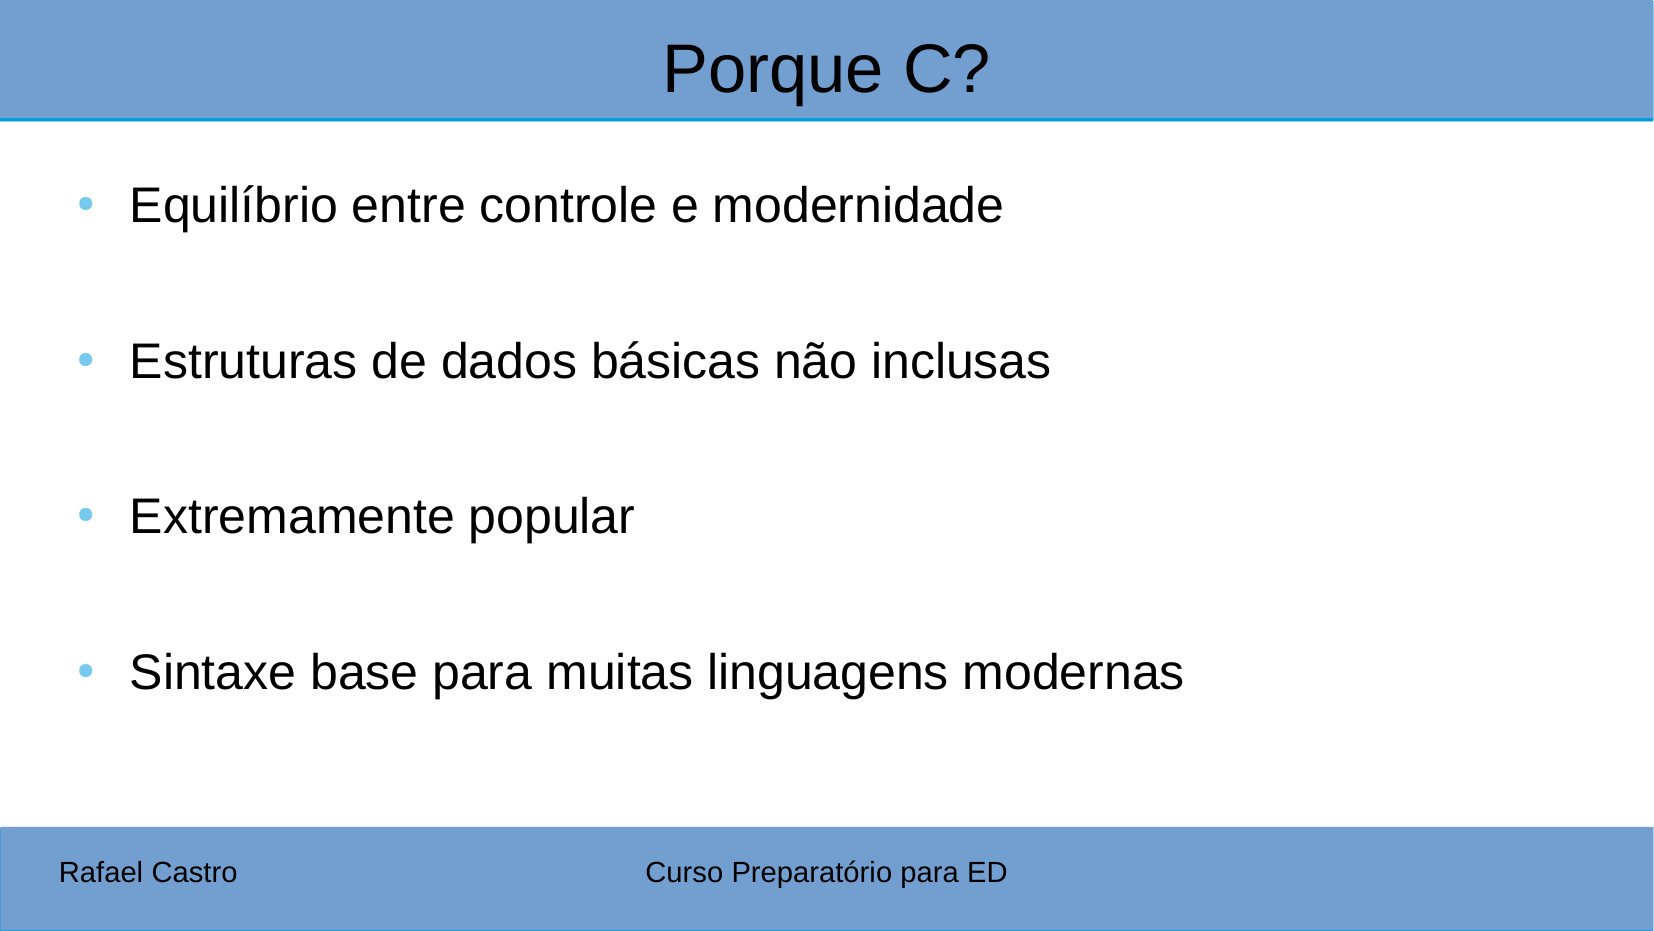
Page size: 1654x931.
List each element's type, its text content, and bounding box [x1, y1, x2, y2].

list Equilíbrio entre controle e modernidade Estruturas de dados básicas não inclusas Extremamente popular Sintaxe base para muitas linguagens modernas [59, 177, 1595, 768]
title Porque C? [59, 29, 1595, 108]
